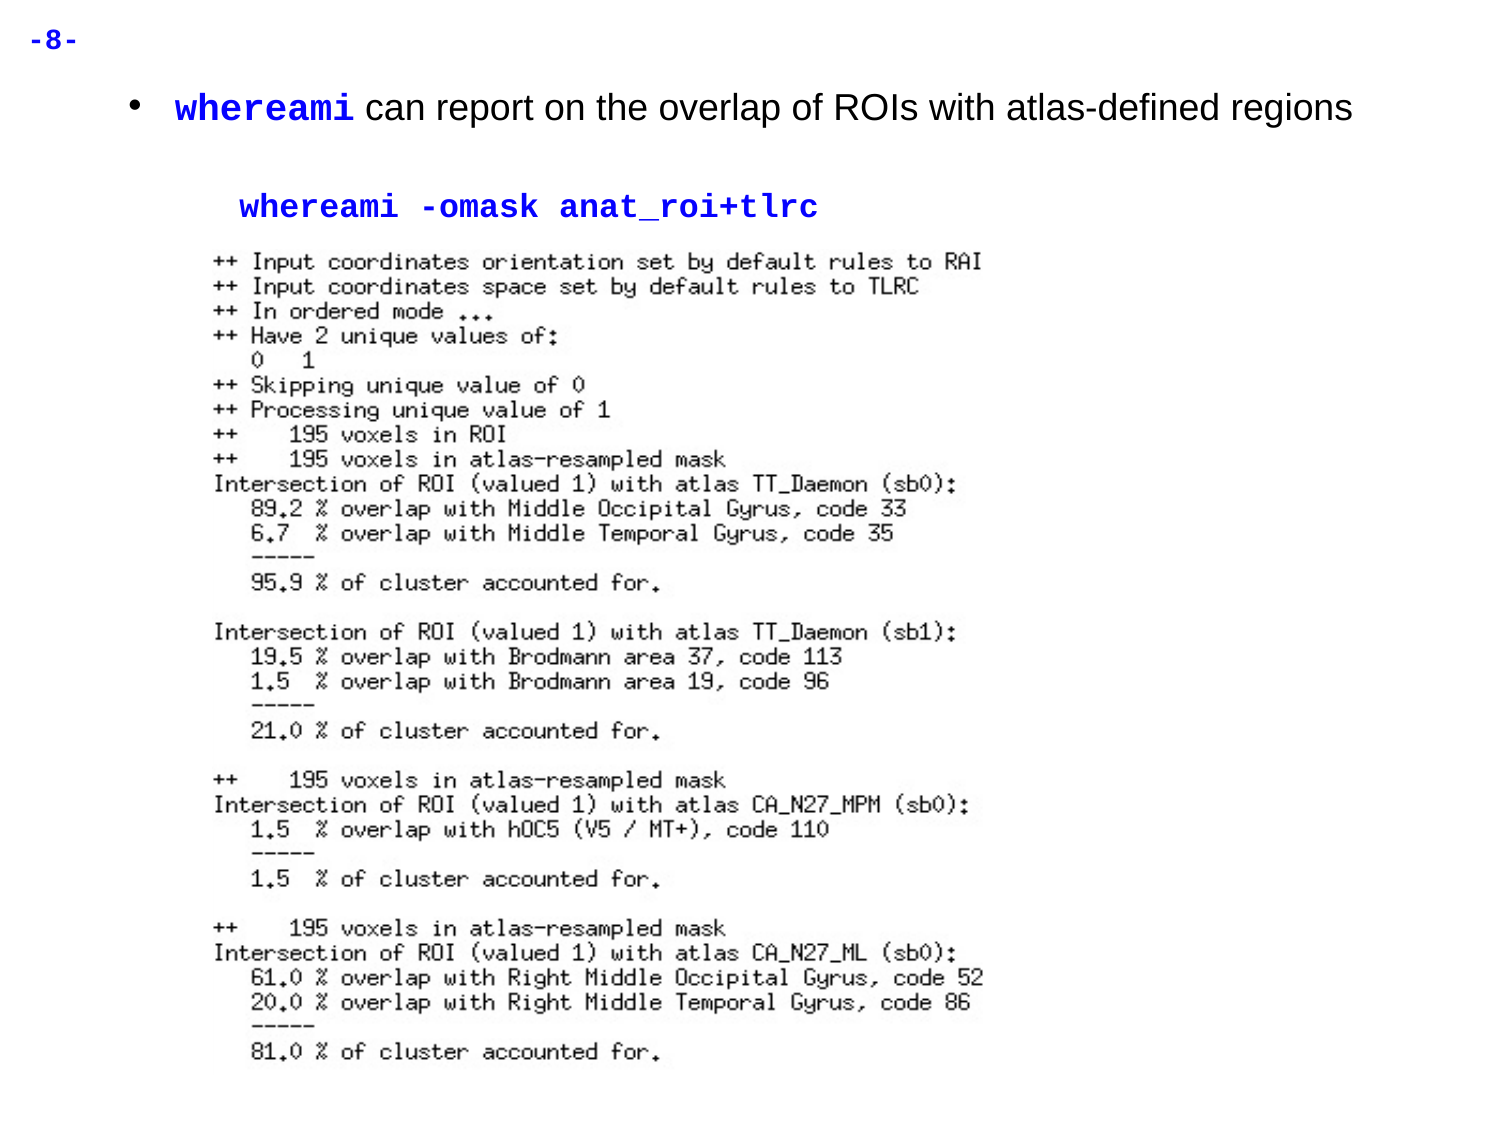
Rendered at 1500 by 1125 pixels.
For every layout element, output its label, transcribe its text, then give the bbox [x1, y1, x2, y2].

picture [212, 249, 1075, 1075]
text_box whereami can report on the overlap of ROIs with atlas-defined regions whereami -omask anat_roi+tlrc [112, 75, 1463, 288]
